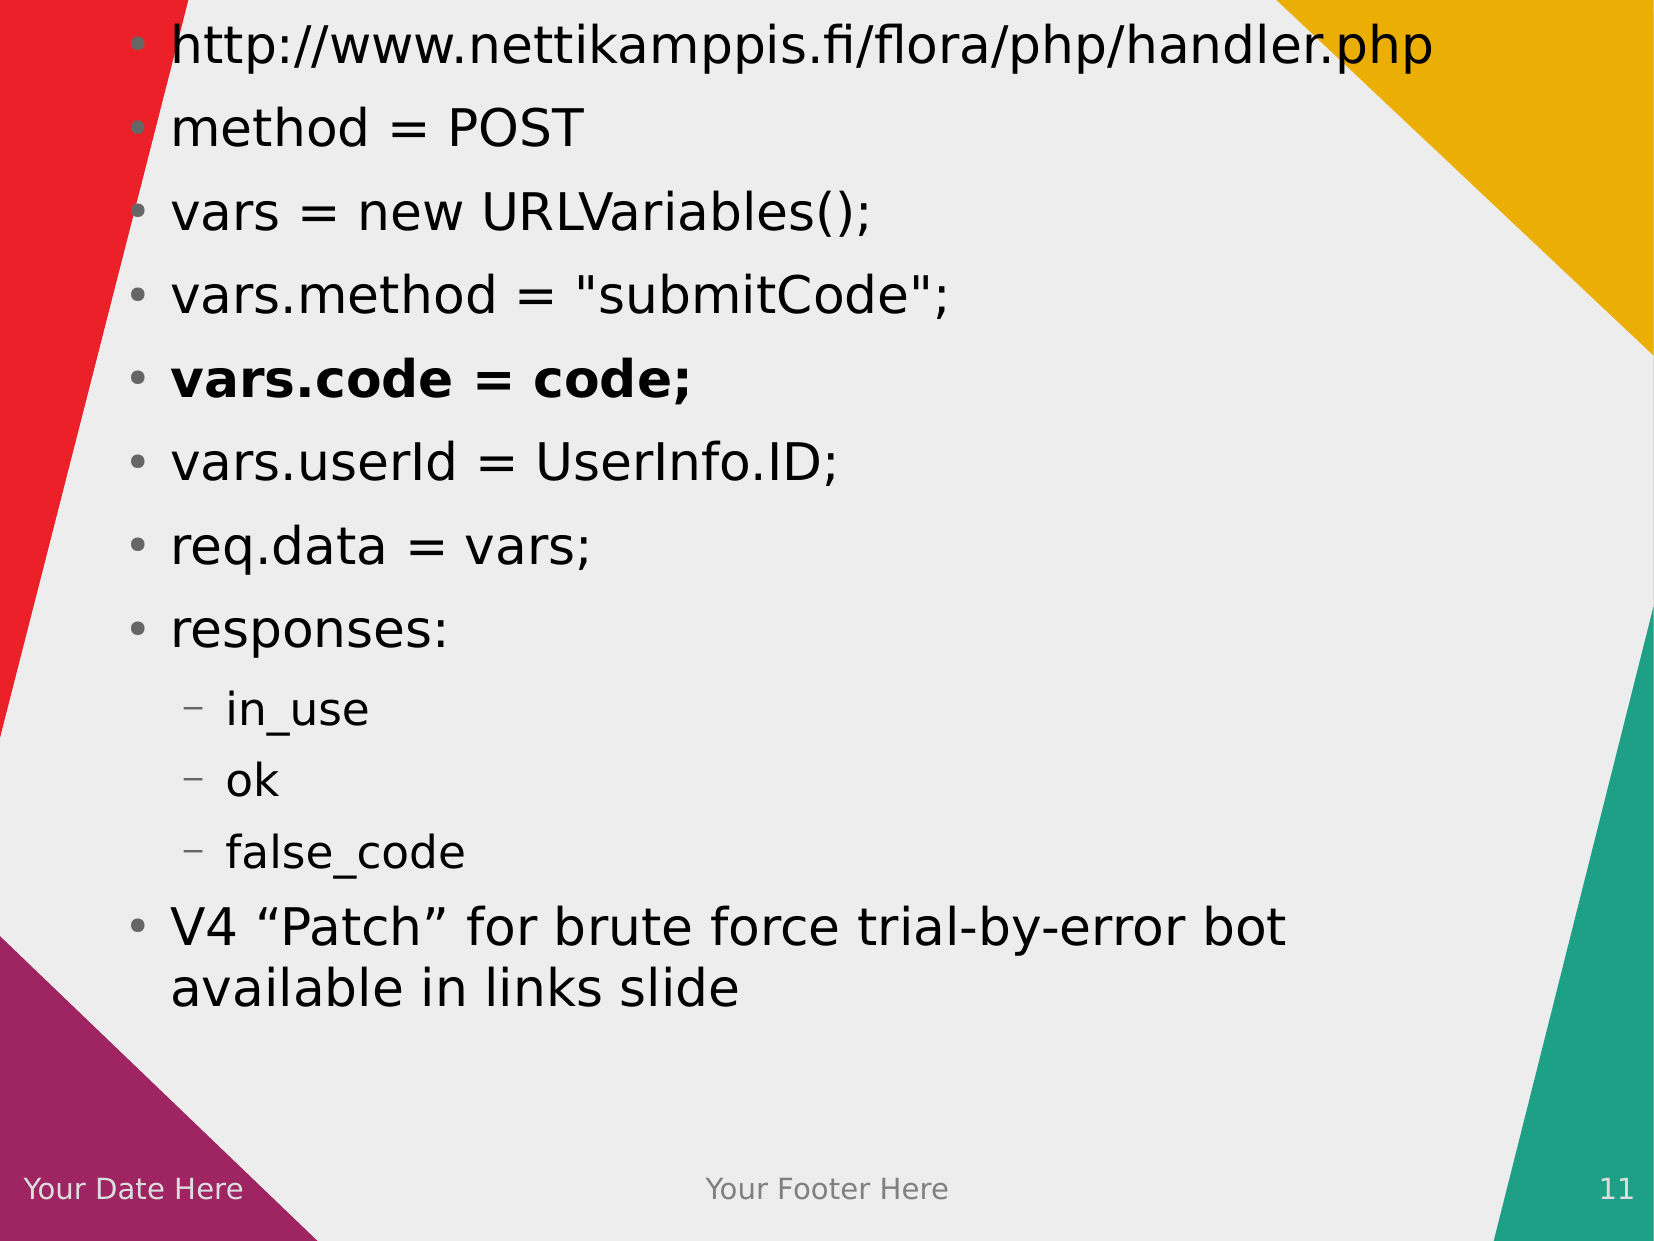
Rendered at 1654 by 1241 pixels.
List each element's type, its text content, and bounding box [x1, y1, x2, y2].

list http://www.nettikamppis.fi/flora/php/handler.php method = POST vars = new URLVariables(); vars.method = "submitCode"; vars.code = code; vars.userId = UserInfo.ID; req.data = vars; responses: in_use ok false_code V4 “Patch” for brute force trial-by-error bot available in links slide [114, 15, 1539, 1033]
